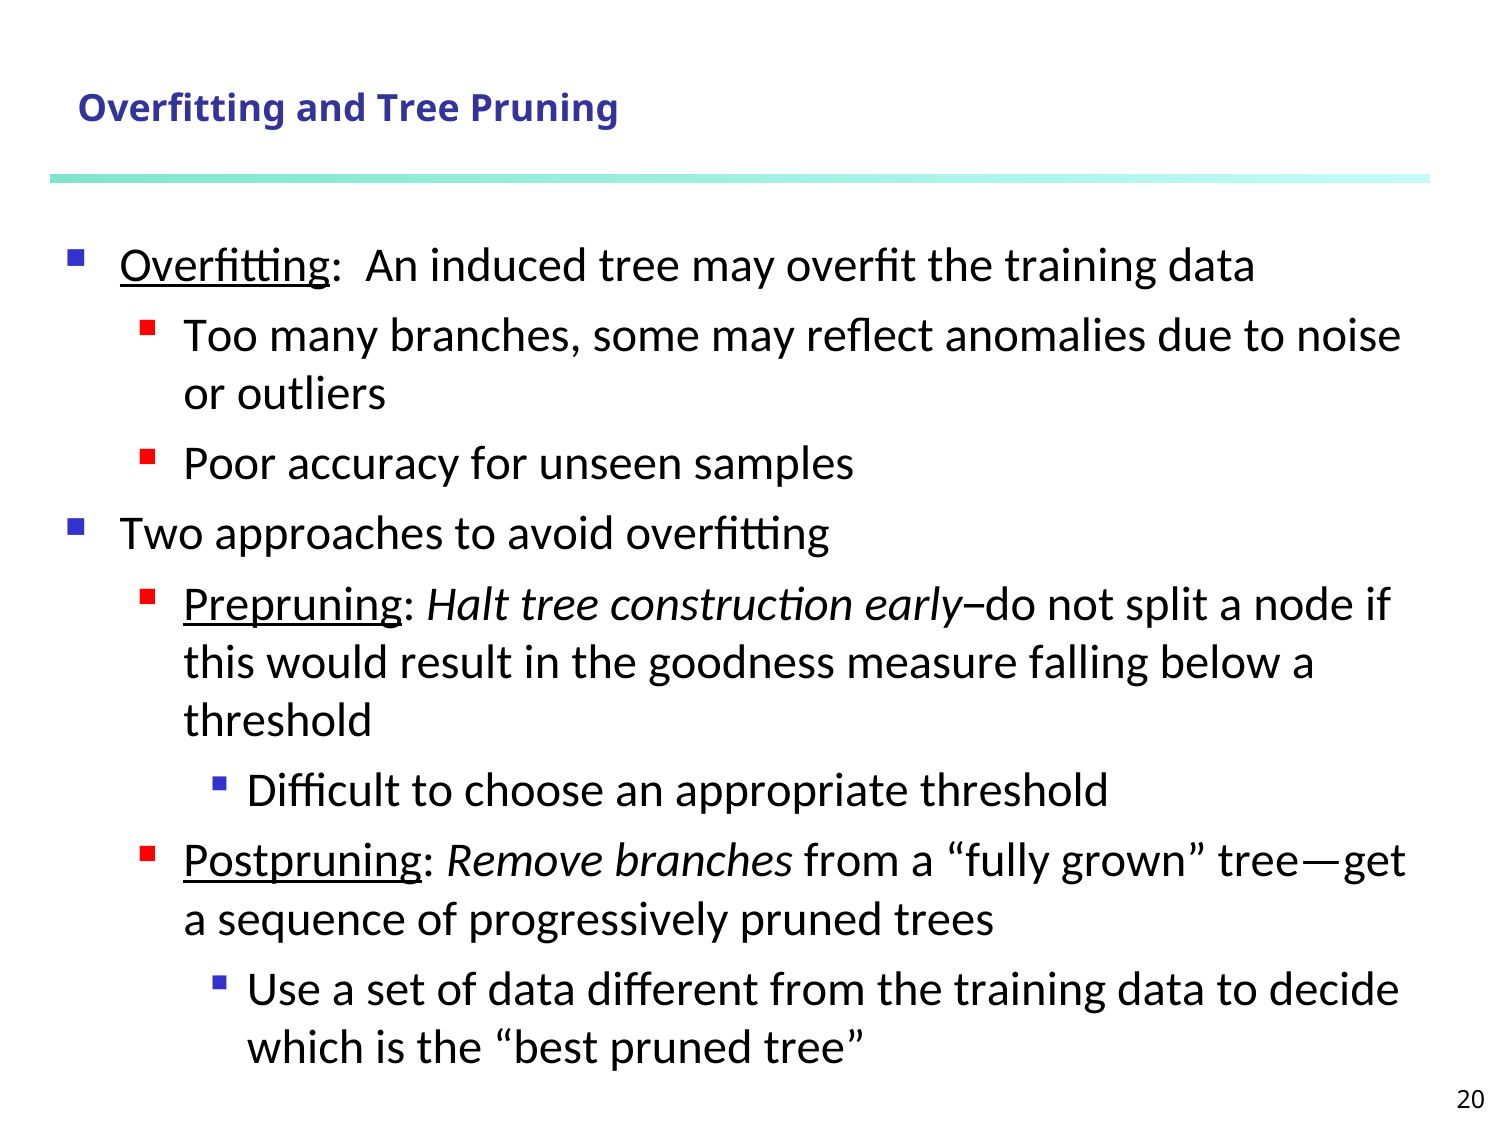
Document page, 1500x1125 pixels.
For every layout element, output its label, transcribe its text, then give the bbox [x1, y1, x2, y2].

list Overfitting: An induced tree may overfit the training data Too many branches, some may reflect anomalies due to noise or outliers Poor accuracy for unseen samples Two approaches to avoid overfitting Prepruning: Halt tree construction early ̵ do not split a node if this would result in the goodness measure falling below a threshold Difficult to choose an appropriate threshold Postpruning: Remove branches from a “fully grown” tree—get a sequence of progressively pruned trees Use a set of data different from the training data to decide which is the “best pruned tree” [49, 224, 1438, 1088]
text_box <number> [1187, 1062, 1500, 1125]
title Overfitting and Tree Pruning [62, 49, 1426, 163]
